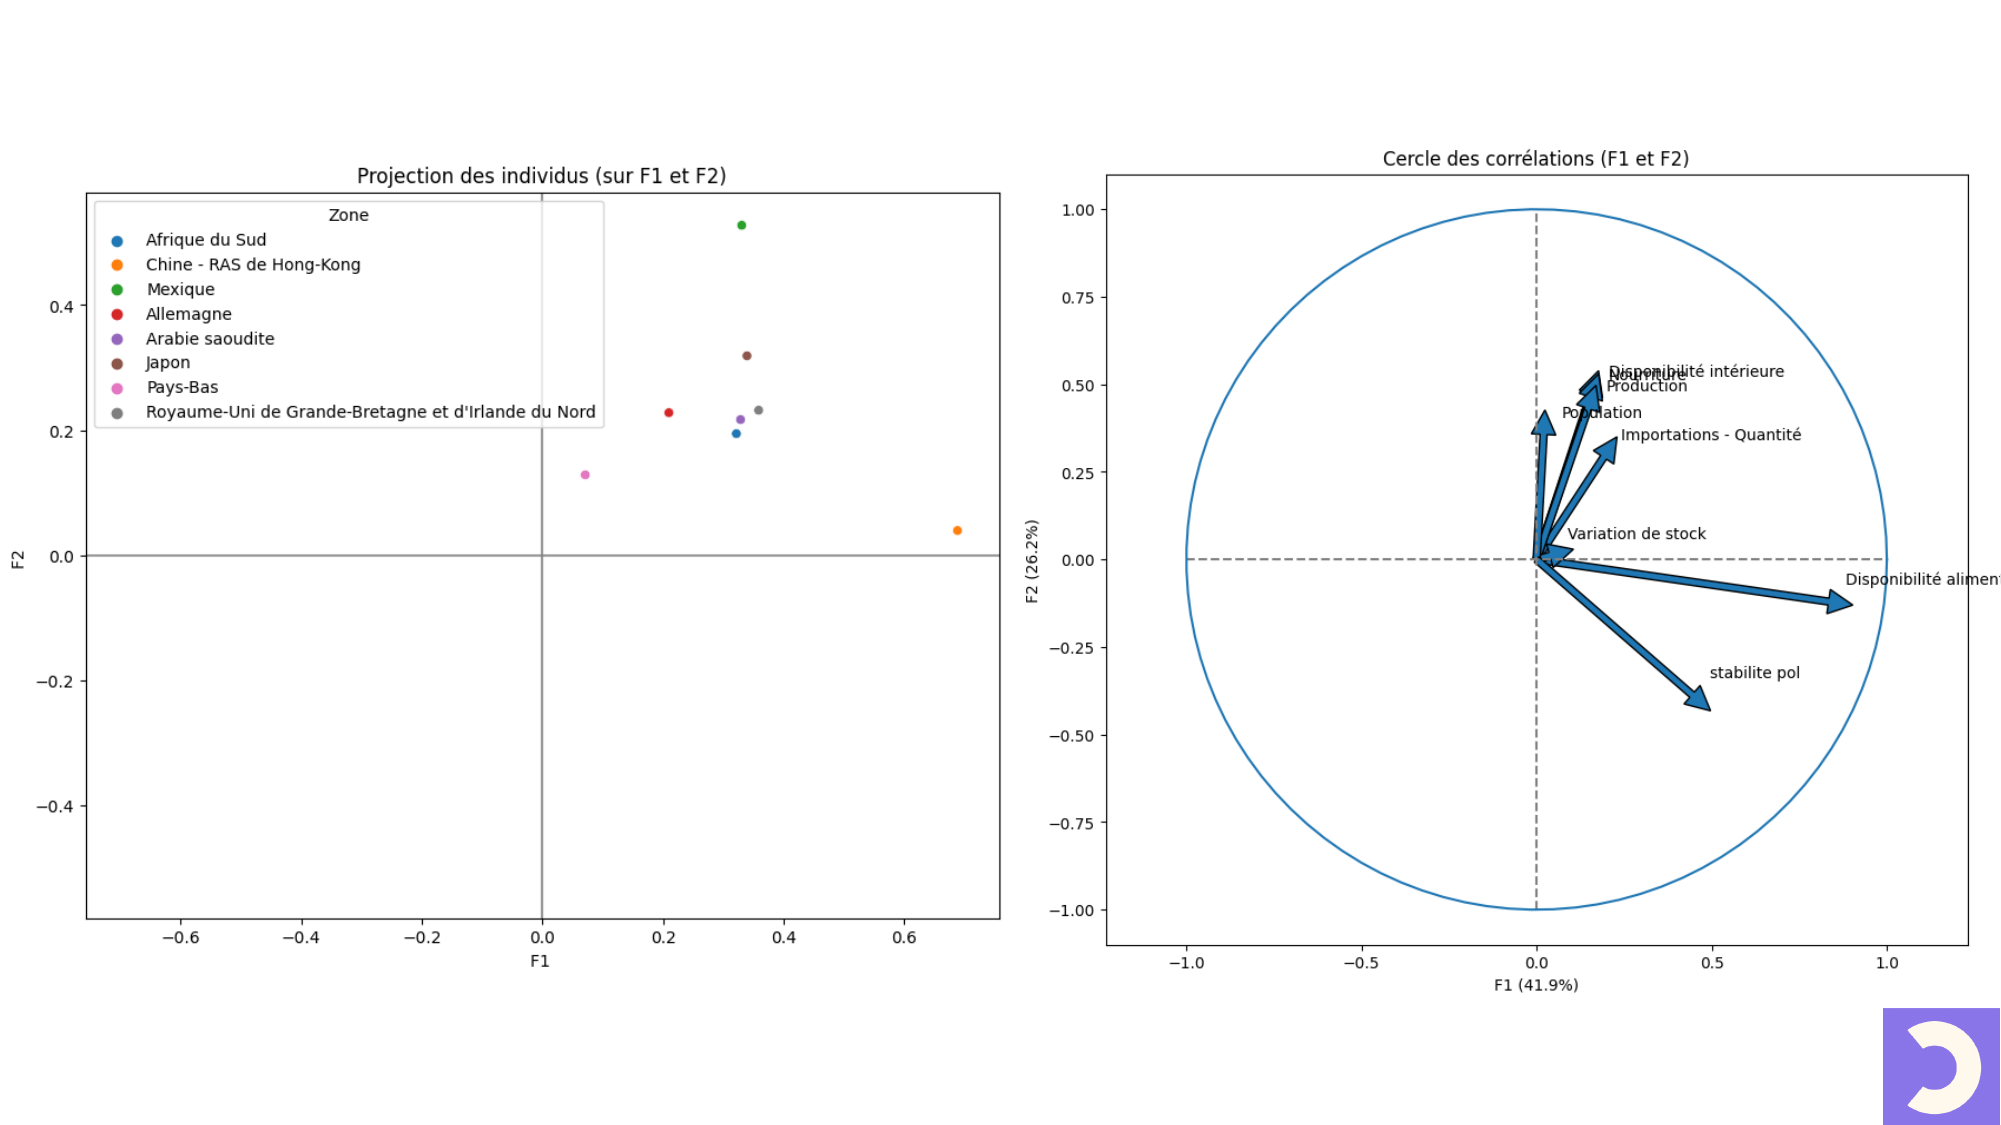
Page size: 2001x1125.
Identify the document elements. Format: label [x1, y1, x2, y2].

picture [1883, 1008, 2000, 1125]
picture [1015, 141, 2000, 1004]
picture [0, 155, 1010, 982]
